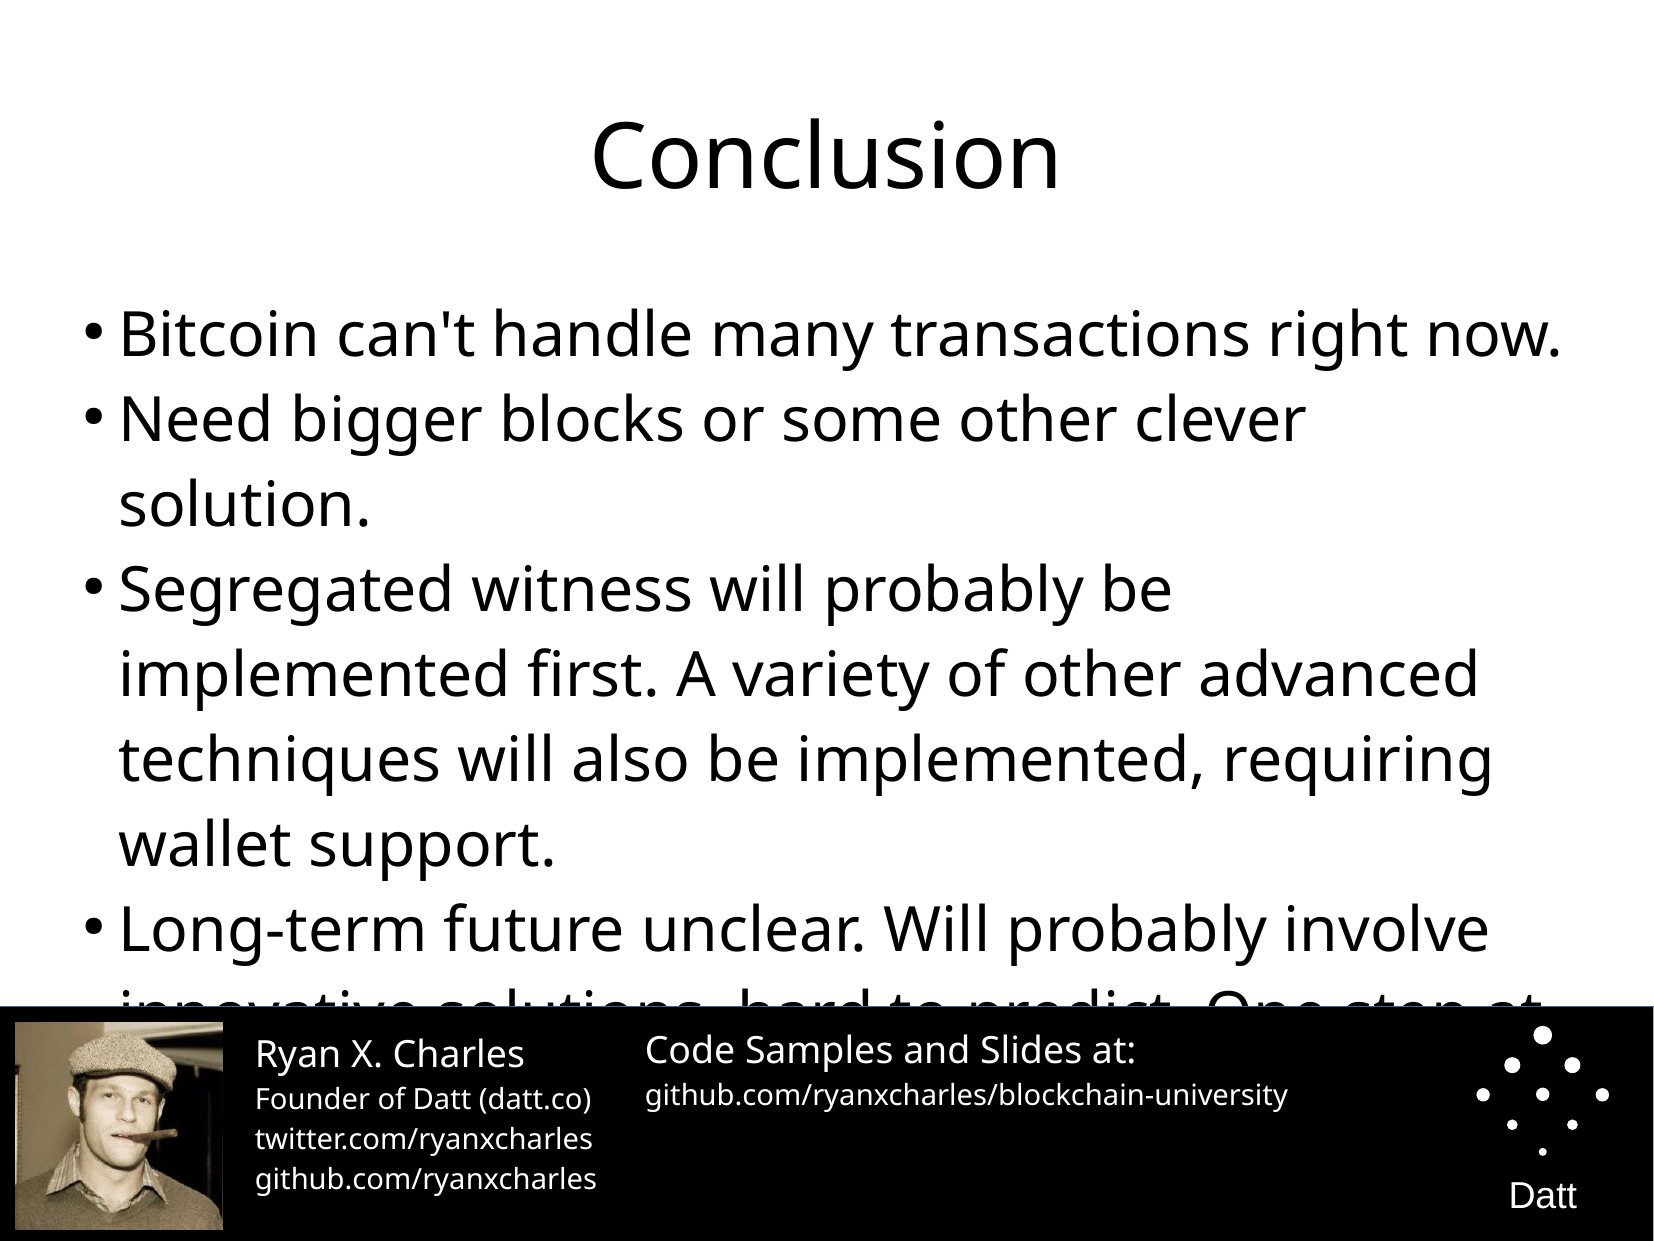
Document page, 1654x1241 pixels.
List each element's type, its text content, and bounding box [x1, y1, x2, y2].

picture [15, 1022, 223, 1231]
text_box [0, 1006, 1654, 1241]
text_box Code Samples and Slides at: github.com/ryanxcharles/blockchain-university [630, 1015, 1403, 1156]
picture [1475, 1023, 1611, 1159]
text_box Ryan X. Charles Founder of Datt (datt.co) twitter.com/ryanxcharles github.com/ryanxcharles [240, 1020, 976, 1241]
subtitle Bitcoin can't handle many transactions right now. Need bigger blocks or some other clever solution. Segregated witness will probably be implemented first. A variety of other advanced techniques will also be implemented, requiring wallet support. Long-term future unclear. Will probably involve innovative solutions, hard to predict. One step at a time. [82, 290, 1571, 1006]
text_box Datt [1452, 1167, 1633, 1241]
title Conclusion [82, 49, 1571, 257]
